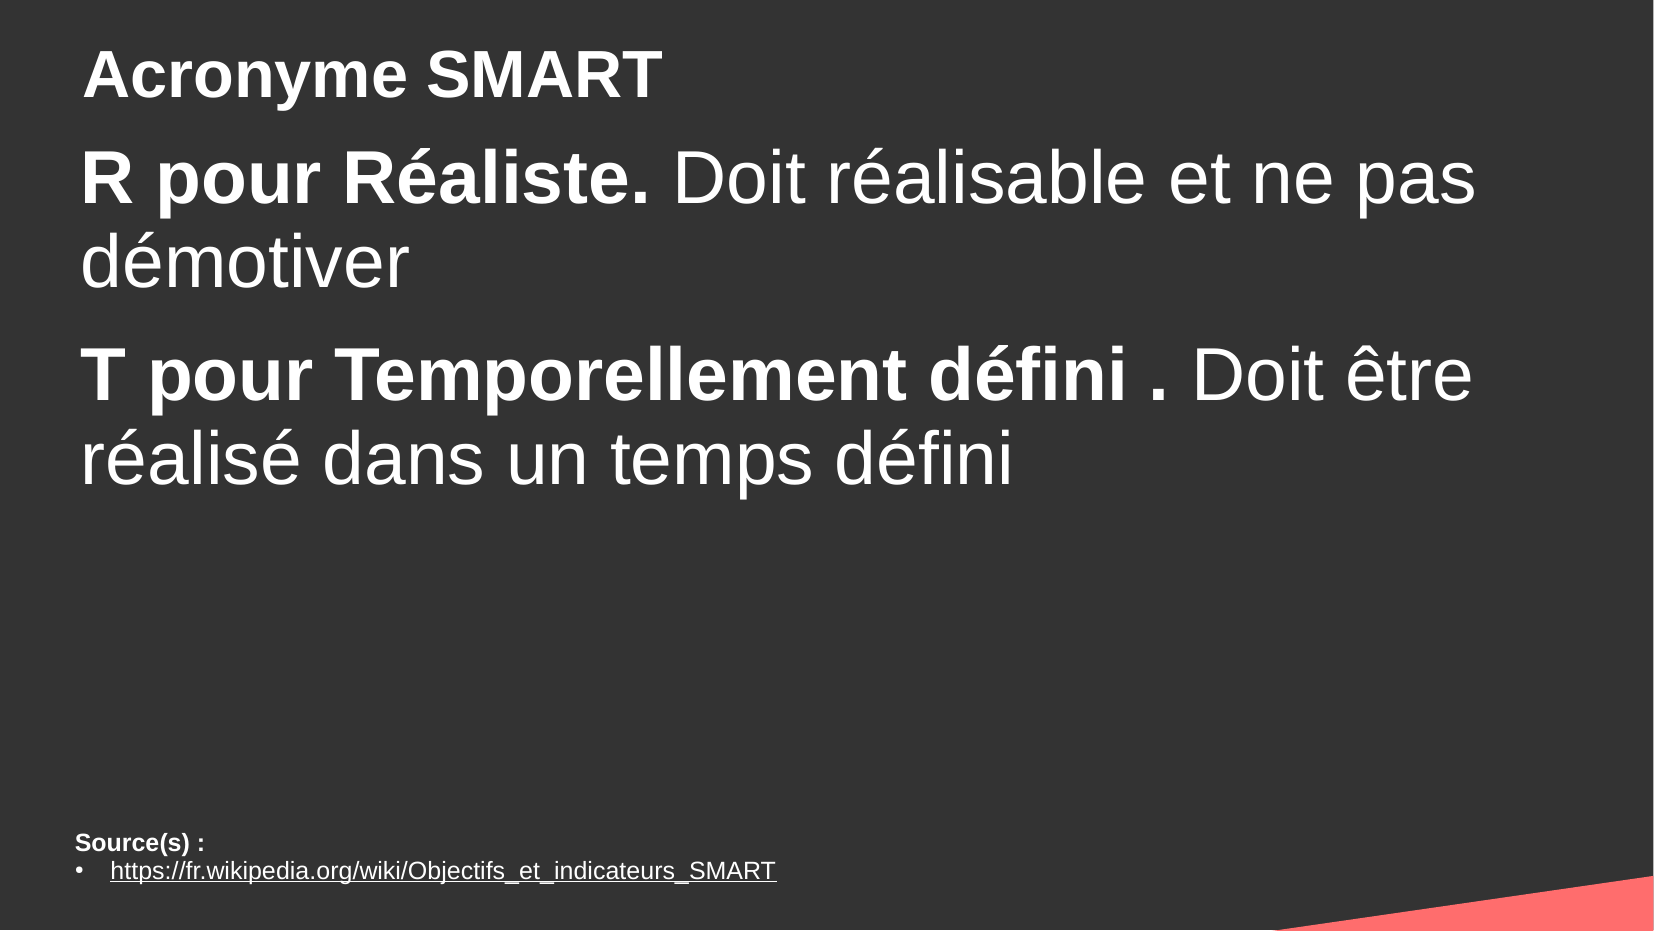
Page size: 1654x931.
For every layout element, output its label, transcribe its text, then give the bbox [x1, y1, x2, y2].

title Acronyme SMART [82, 37, 1571, 122]
text_box [1271, 875, 1654, 931]
list R pour Réaliste. Doit réalisable et ne pas démotiver T pour Temporellement défini . Doit être réalisé dans un temps défini [80, 135, 1620, 745]
text_box Source(s) : https://fr.wikipedia.org/wiki/Objectifs_et_indicateurs_SMART [60, 821, 1546, 921]
